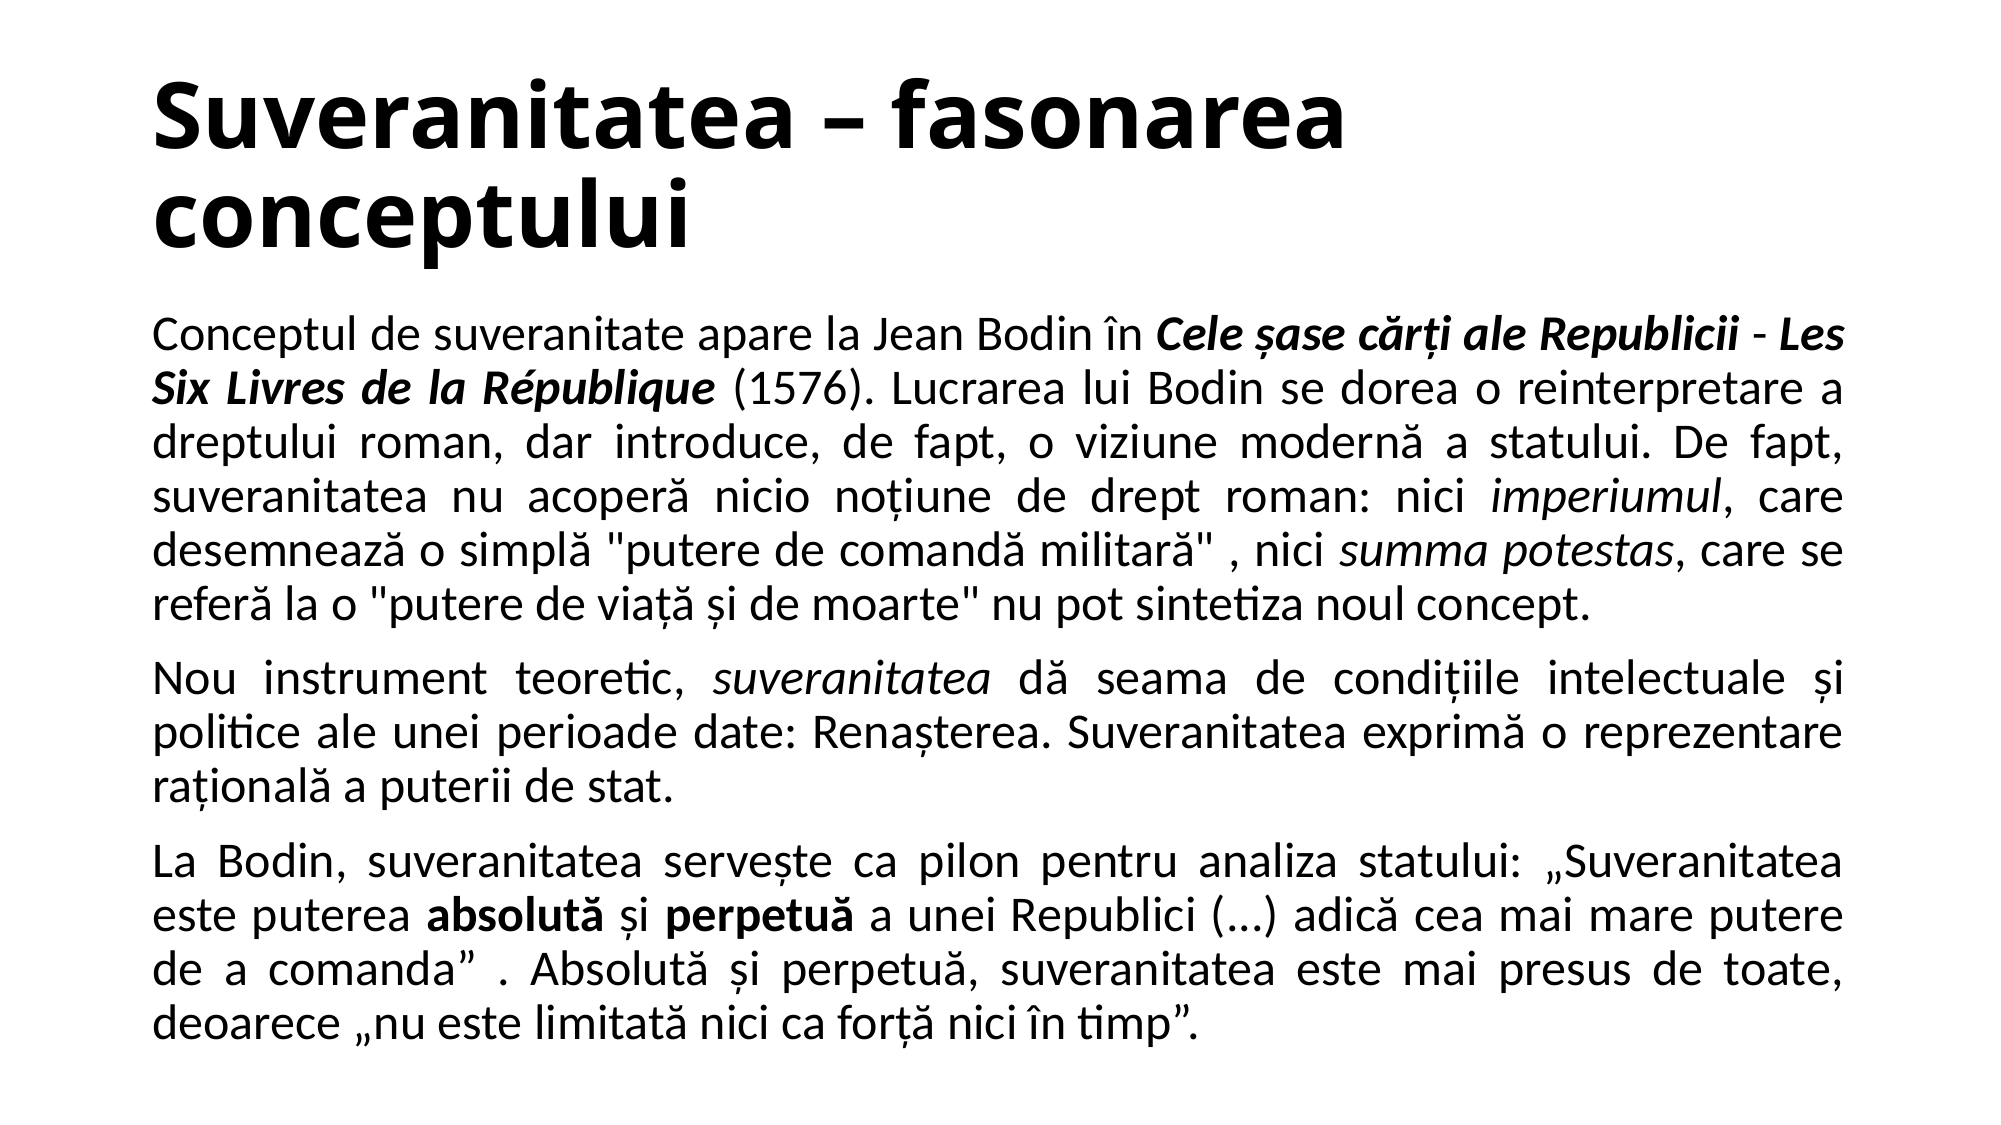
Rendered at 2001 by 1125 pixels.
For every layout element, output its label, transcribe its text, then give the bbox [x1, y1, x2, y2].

title Suveranitatea – fasonarea conceptului [137, 59, 1863, 278]
list Conceptul de suveranitate apare la Jean Bodin în Cele șase cărți ale Republicii - Les Six Livres de la République (1576). Lucrarea lui Bodin se dorea o reinterpretare a dreptului roman, dar introduce, de fapt, o viziune modernă a statului. De fapt, suveranitatea nu acoperă nicio noțiune de drept roman: nici imperiumul, care desemnează o simplă "putere de comandă militară" , nici summa potestas, care se referă la o "putere de viață și de moarte" nu pot sintetiza noul concept. Nou instrument teoretic, suveranitatea dă seama de condițiile intelectuale și politice ale unei perioade date: Renașterea. Suveranitatea exprimă o reprezentare rațională a puterii de stat. La Bodin, suveranitatea servește ca pilon pentru analiza statului: „Suveranitatea este puterea absolută și perpetuă a unei Republici (...) adică cea mai mare putere de a comanda” . Absolută și perpetuă, suveranitatea este mai presus de toate, deoarece „nu este limitată nici ca forță nici în timp”. [137, 299, 1863, 1066]
